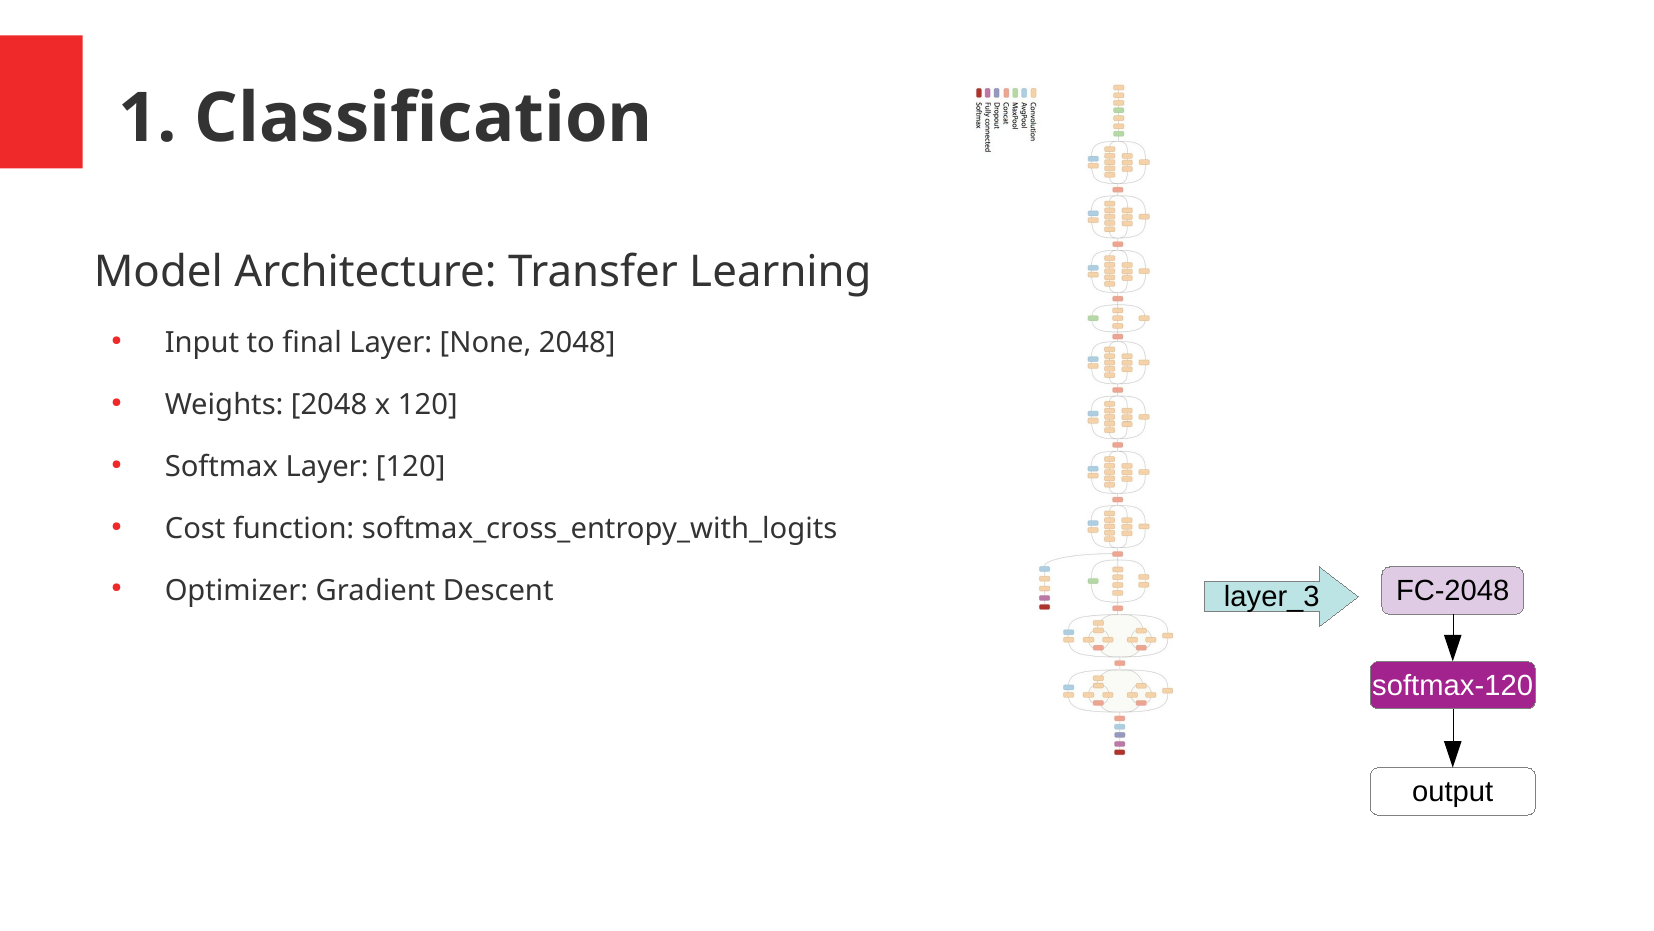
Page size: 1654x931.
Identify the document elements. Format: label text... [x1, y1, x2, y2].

picture [957, 78, 1214, 765]
title 1. Classification [118, 37, 1571, 193]
text_box layer_3 [1204, 566, 1359, 627]
text_box FC-2048 [1381, 566, 1524, 615]
list Model Architecture: Transfer Learning Input to final Layer: [None, 2048] Weights: [2048 x 120] Softmax Layer: [120] Cost function: softmax_cross_entropy_with_logits Optimizer: Gradient Descent [93, 240, 958, 615]
text_box softmax-120 [1370, 661, 1536, 709]
text_box output [1370, 767, 1536, 816]
